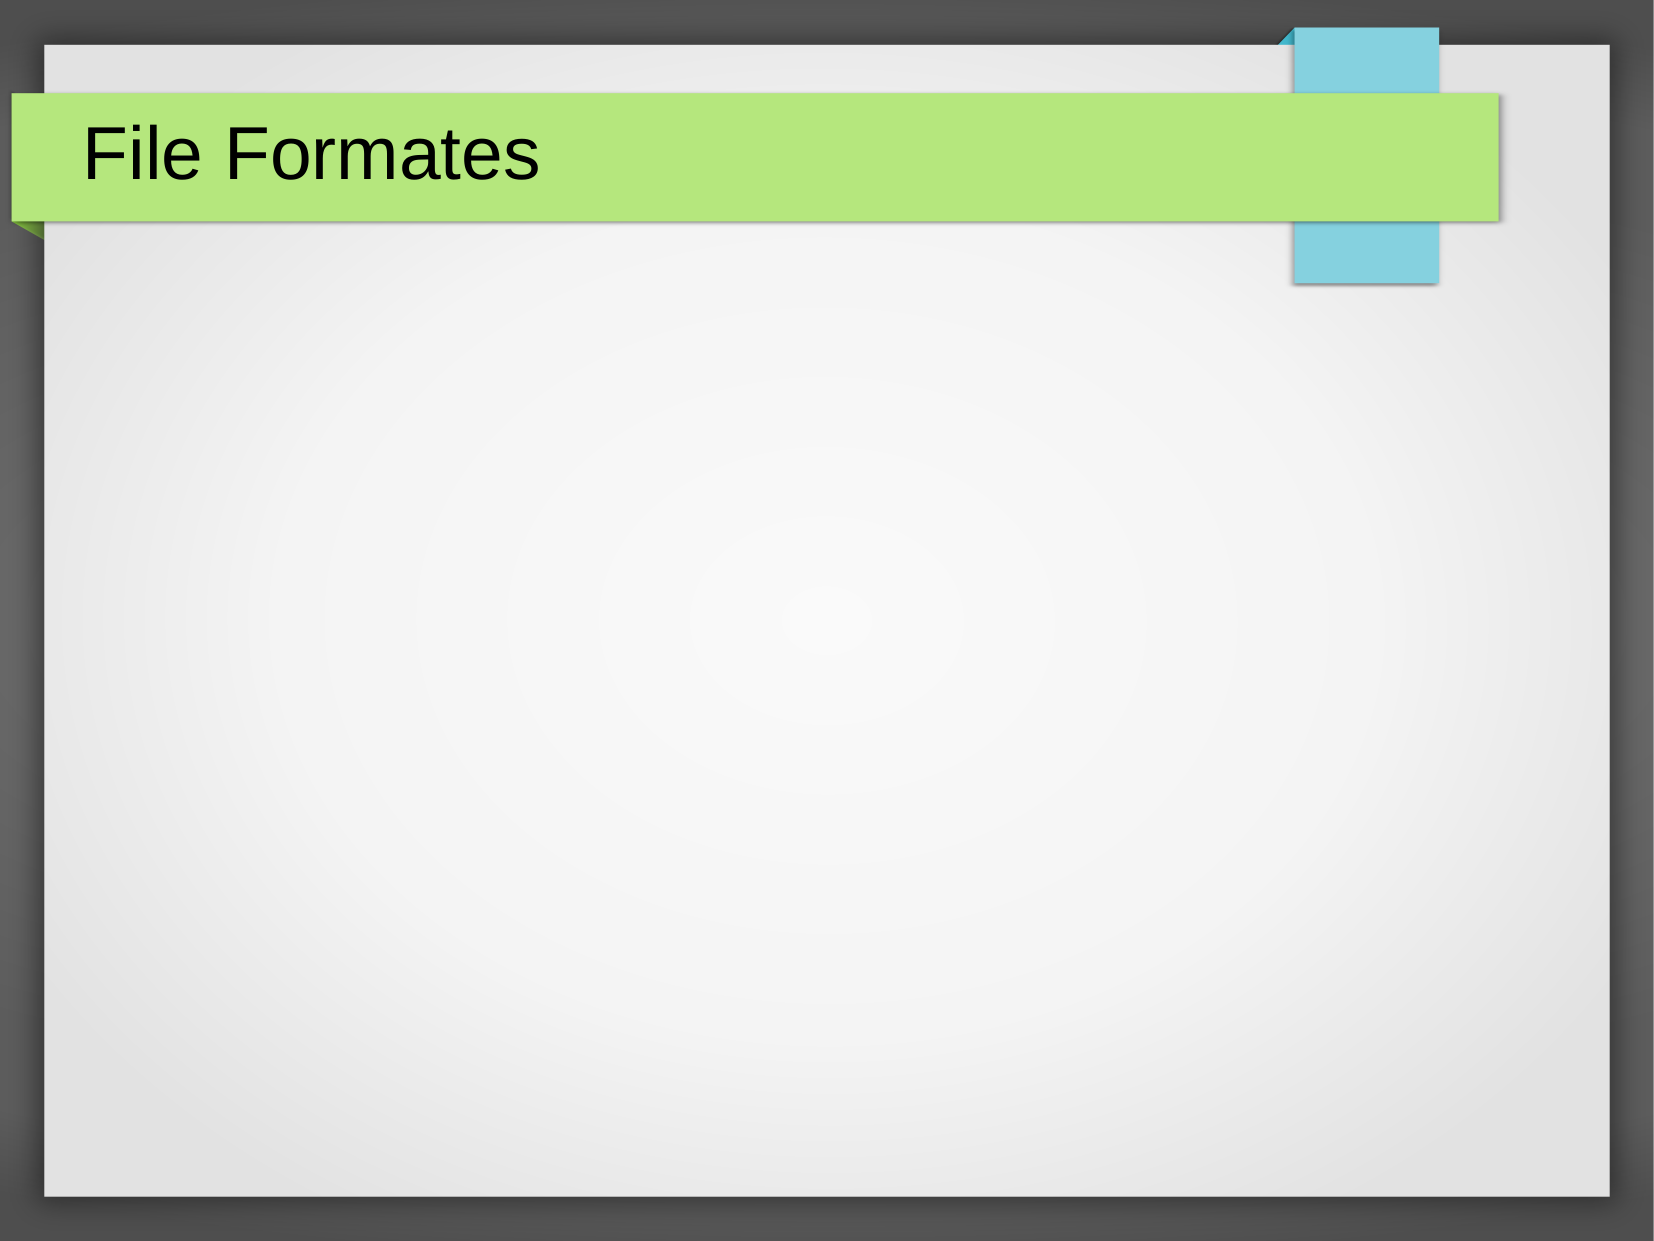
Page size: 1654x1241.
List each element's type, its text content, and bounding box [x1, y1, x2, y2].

picture [0, 0, 1654, 1241]
title File Formates [82, 94, 1264, 213]
